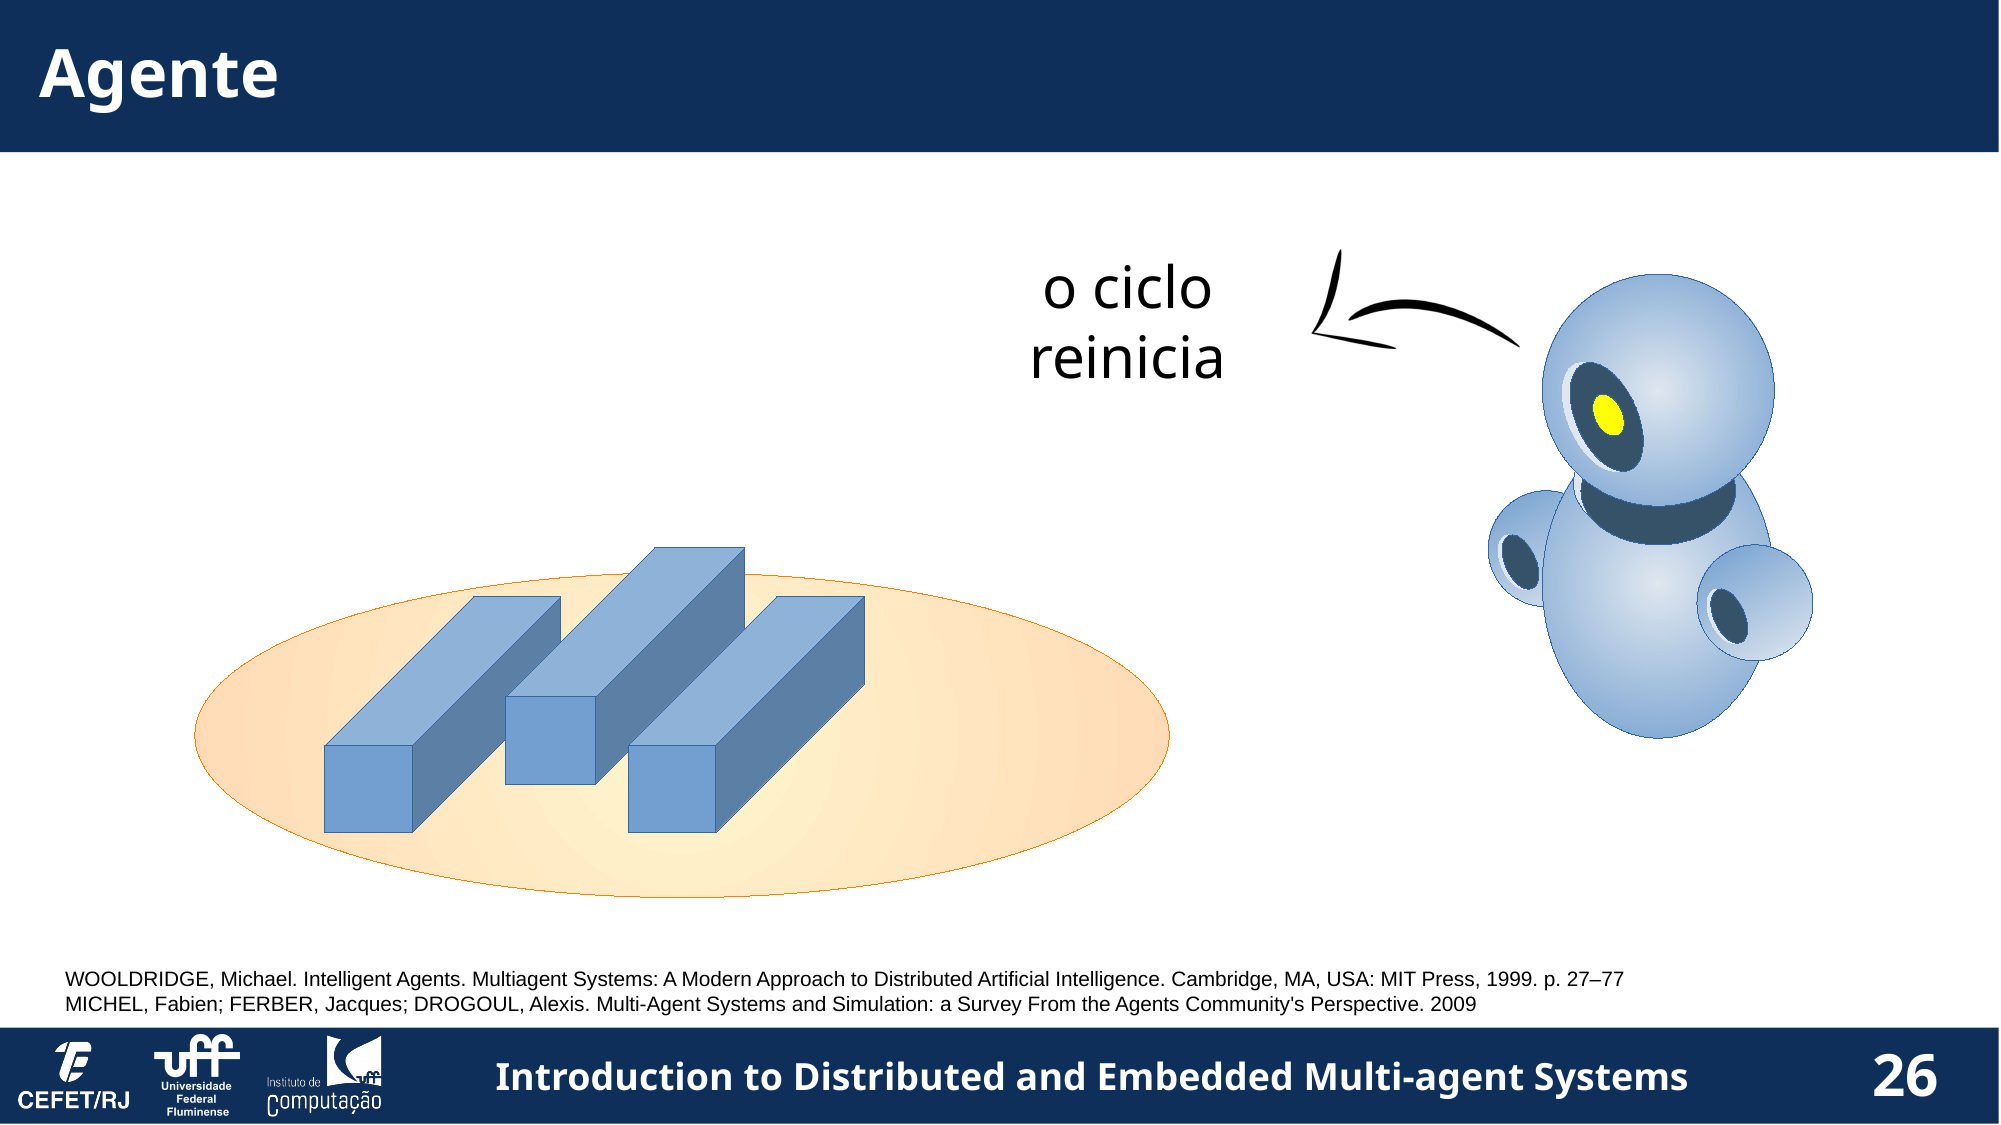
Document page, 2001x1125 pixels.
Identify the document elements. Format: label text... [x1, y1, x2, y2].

picture [1311, 249, 1520, 349]
text_box Agente [25, 23, 1999, 119]
text_box WOOLDRIDGE, Michael. Intelligent Agents. Multiagent Systems: A Modern Approach to Distributed Artificial Intelligence. Cambridge, MA, USA: MIT Press, 1999. p. 27–77 MICHEL, Fabien; FERBER, Jacques; DROGOUL, Alexis. Multi-Agent Systems and Simulation: a Survey From the Agents Community's Perspective. 2009 [50, 958, 1969, 1024]
text_box o ciclo reinicia [950, 243, 1306, 398]
picture [265, 1033, 383, 1117]
picture [18, 1021, 129, 1125]
picture [153, 1033, 241, 1121]
text_box [1488, 274, 1813, 739]
text_box [194, 549, 1170, 898]
